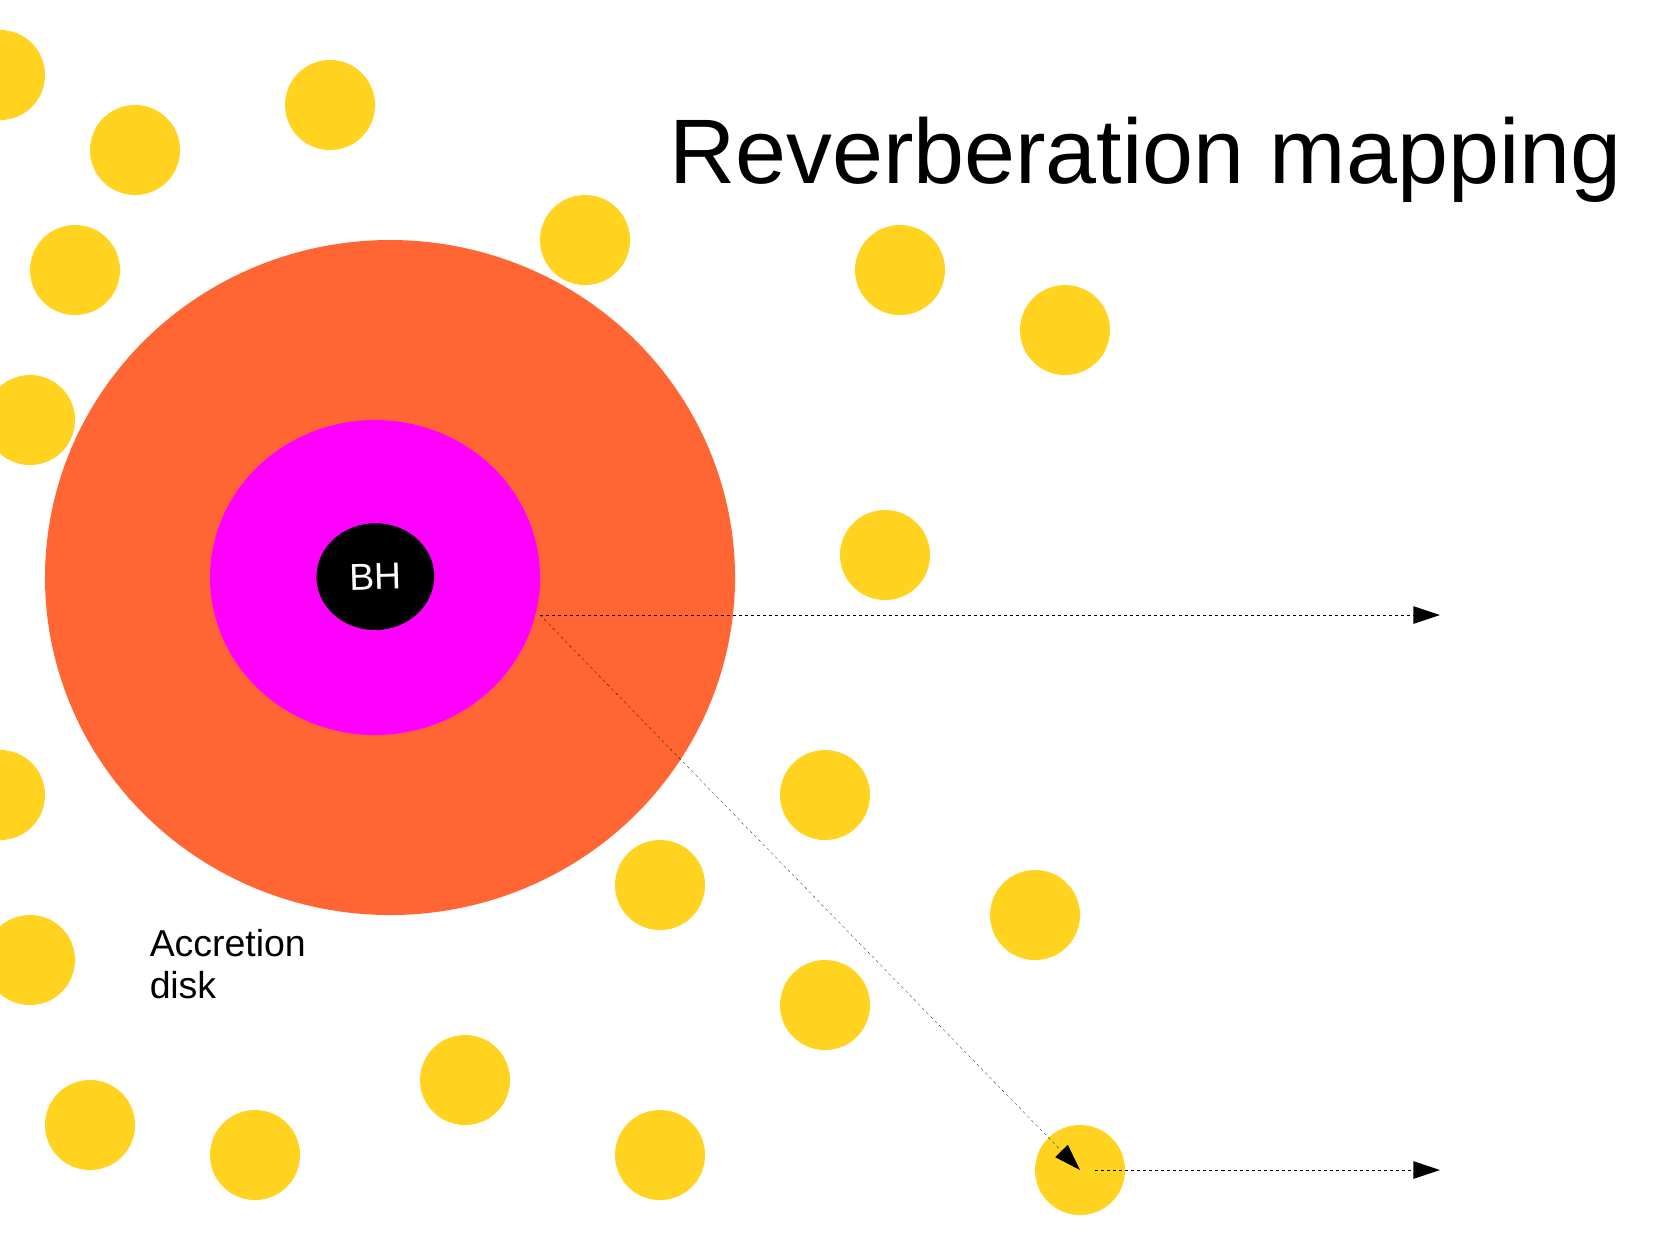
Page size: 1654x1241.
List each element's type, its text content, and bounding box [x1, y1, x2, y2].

text_box [990, 870, 1081, 961]
text_box [840, 510, 931, 601]
text_box [210, 1110, 301, 1201]
text_box BH [316, 523, 435, 631]
text_box [30, 225, 121, 316]
text_box [0, 750, 46, 841]
text_box Accretion disk [135, 915, 331, 1014]
text_box [1035, 1125, 1126, 1216]
text_box [780, 750, 871, 841]
text_box [420, 1035, 511, 1126]
text_box [615, 1110, 706, 1201]
text_box [780, 960, 871, 1051]
text_box [0, 915, 76, 1006]
text_box [90, 105, 181, 196]
text_box [285, 60, 376, 151]
text_box [45, 1080, 136, 1171]
text_box [615, 840, 706, 931]
text_box [45, 240, 736, 916]
title Reverberation mapping [401, 47, 1654, 256]
text_box [1020, 285, 1111, 376]
text_box [855, 225, 946, 316]
text_box [0, 30, 46, 121]
text_box [540, 195, 631, 286]
text_box [0, 375, 76, 466]
